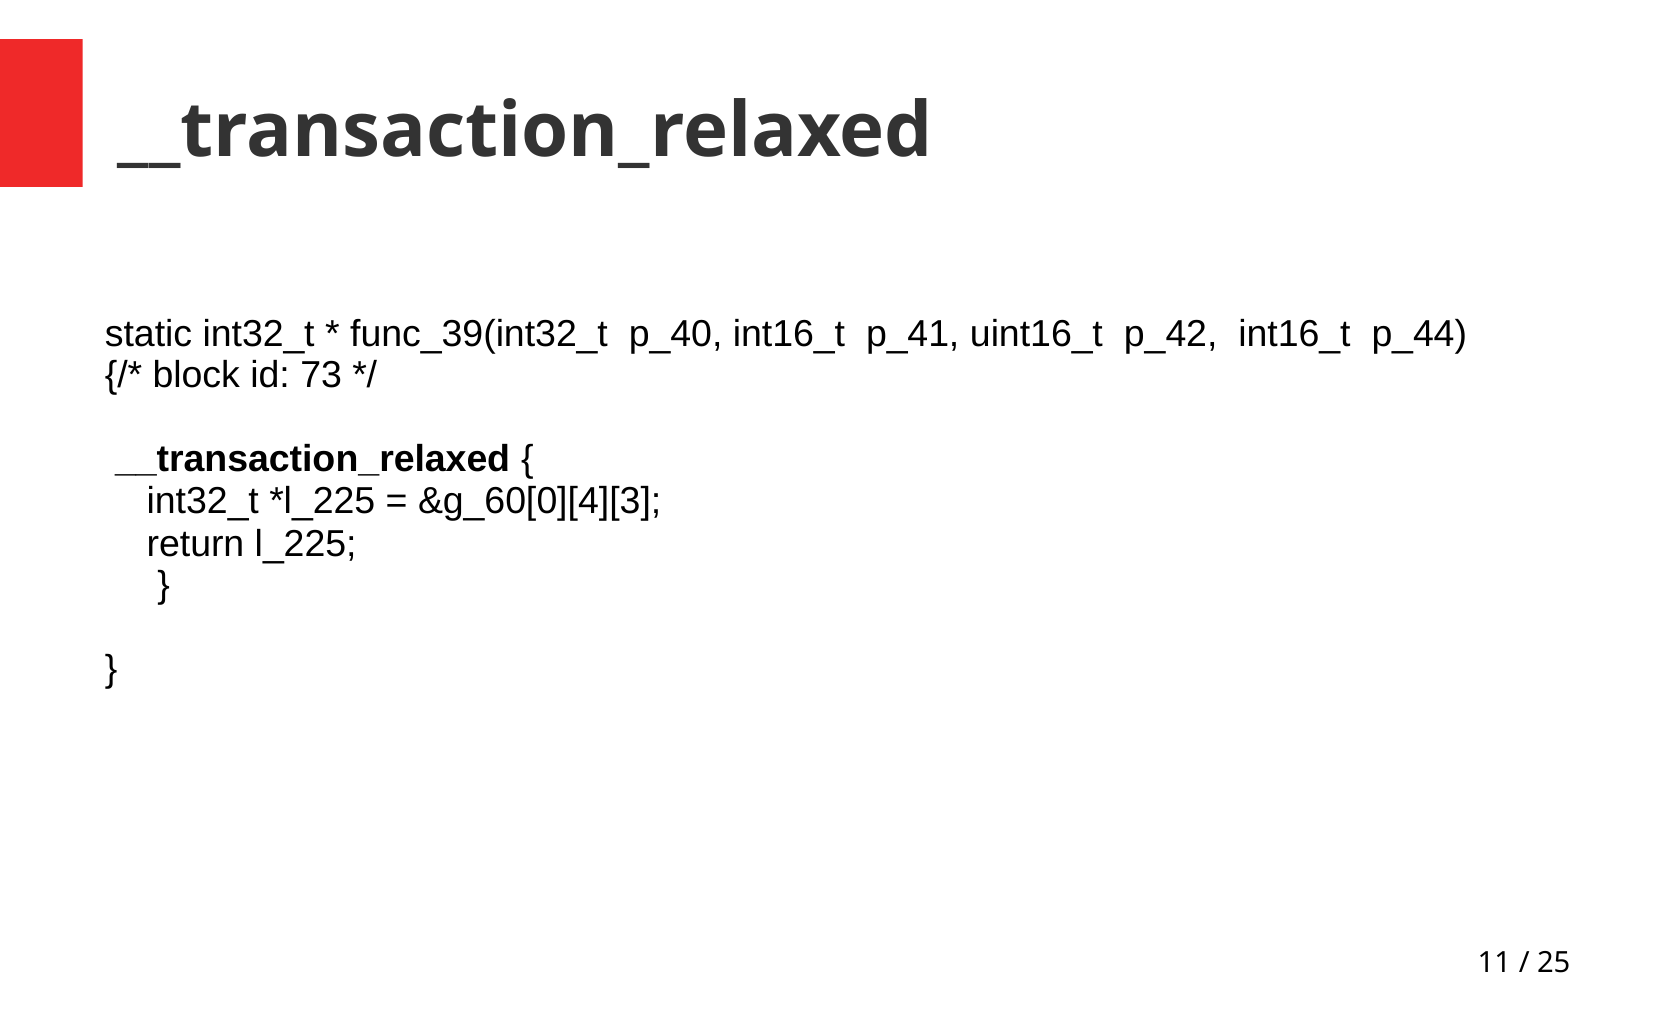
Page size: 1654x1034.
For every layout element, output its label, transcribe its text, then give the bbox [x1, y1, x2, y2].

text_box static int32_t * func_39(int32_t p_40, int16_t p_41, uint16_t p_42, int16_t p_44) {/* block id: 73 */ __transaction_relaxed { int32_t *l_225 = &g_60[0][4][3]; return l_225; } } [90, 304, 1636, 698]
title __transaction_relaxed [117, 40, 1571, 214]
